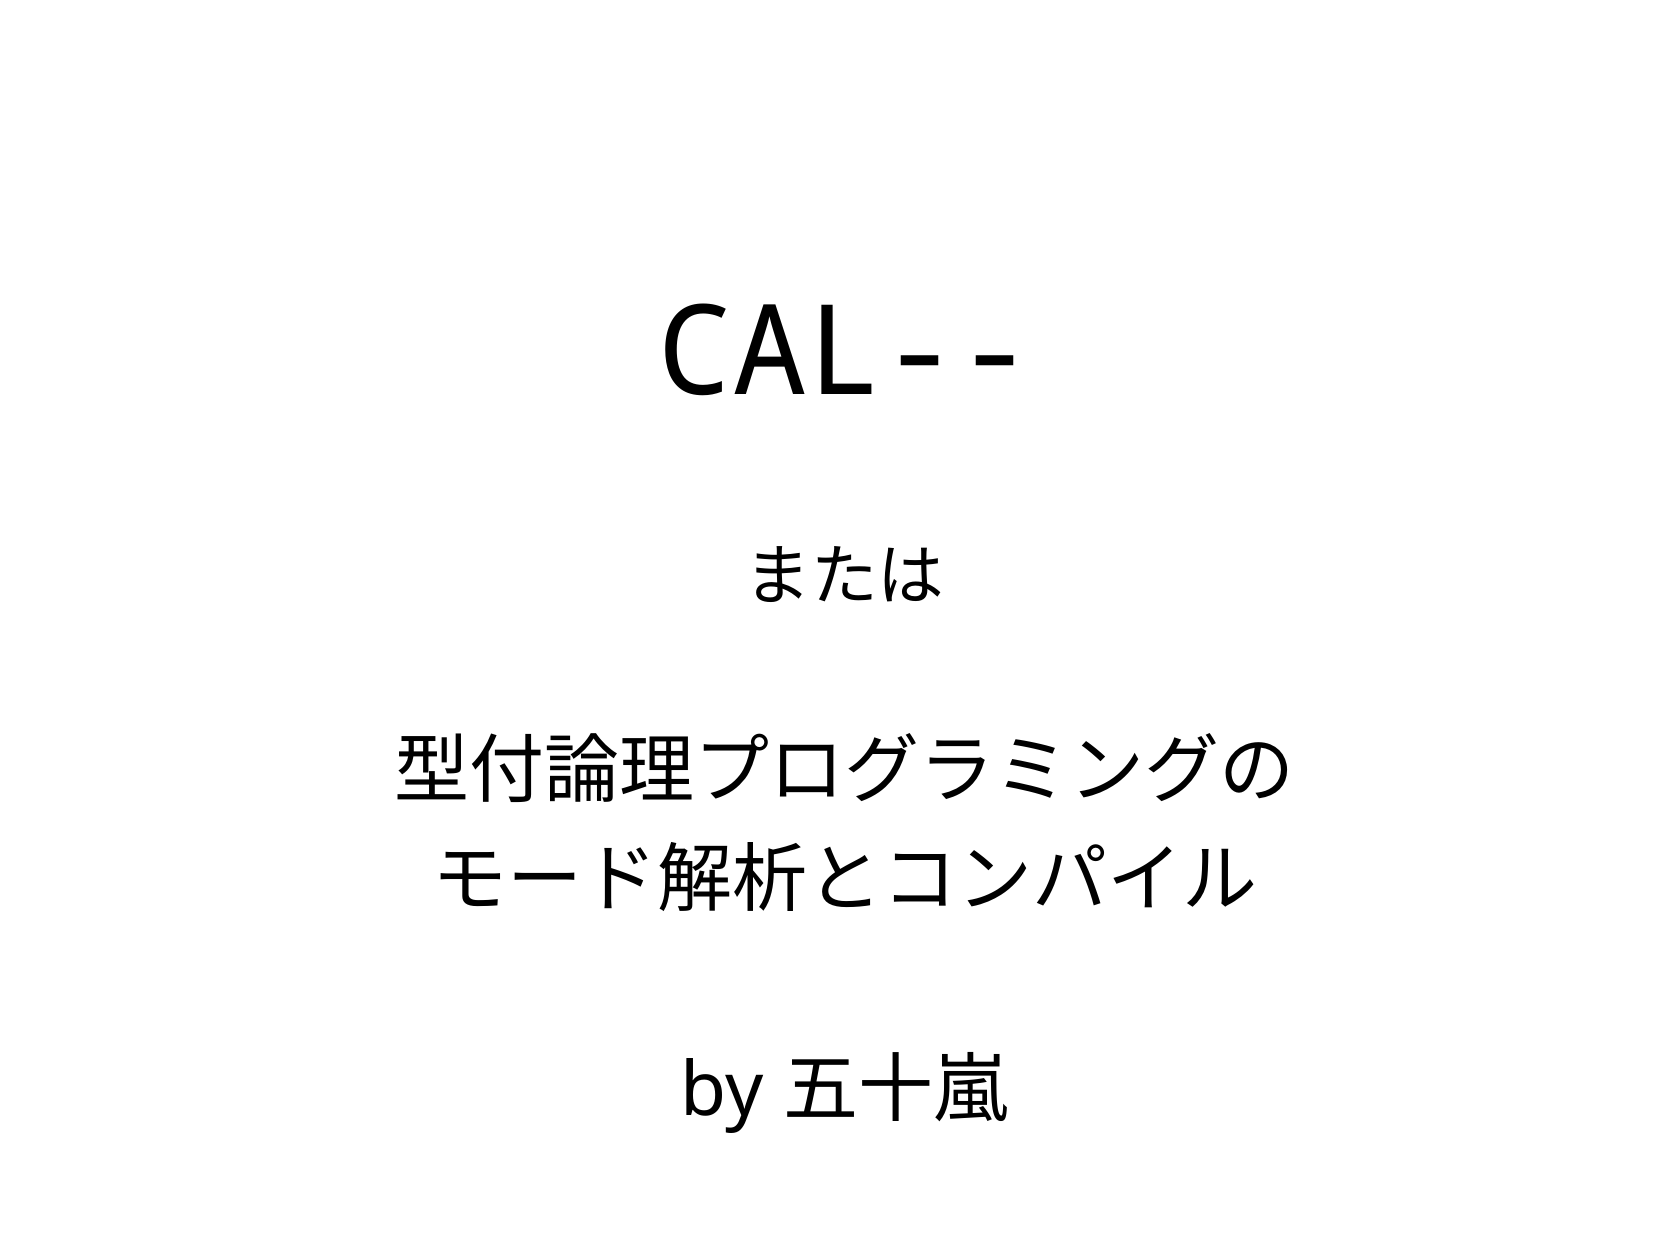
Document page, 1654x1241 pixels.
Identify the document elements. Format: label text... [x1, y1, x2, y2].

subtitle CAL-- または 型付論理プログラミングの モード解析とコンパイル by 五十嵐 [82, 297, 1571, 1102]
